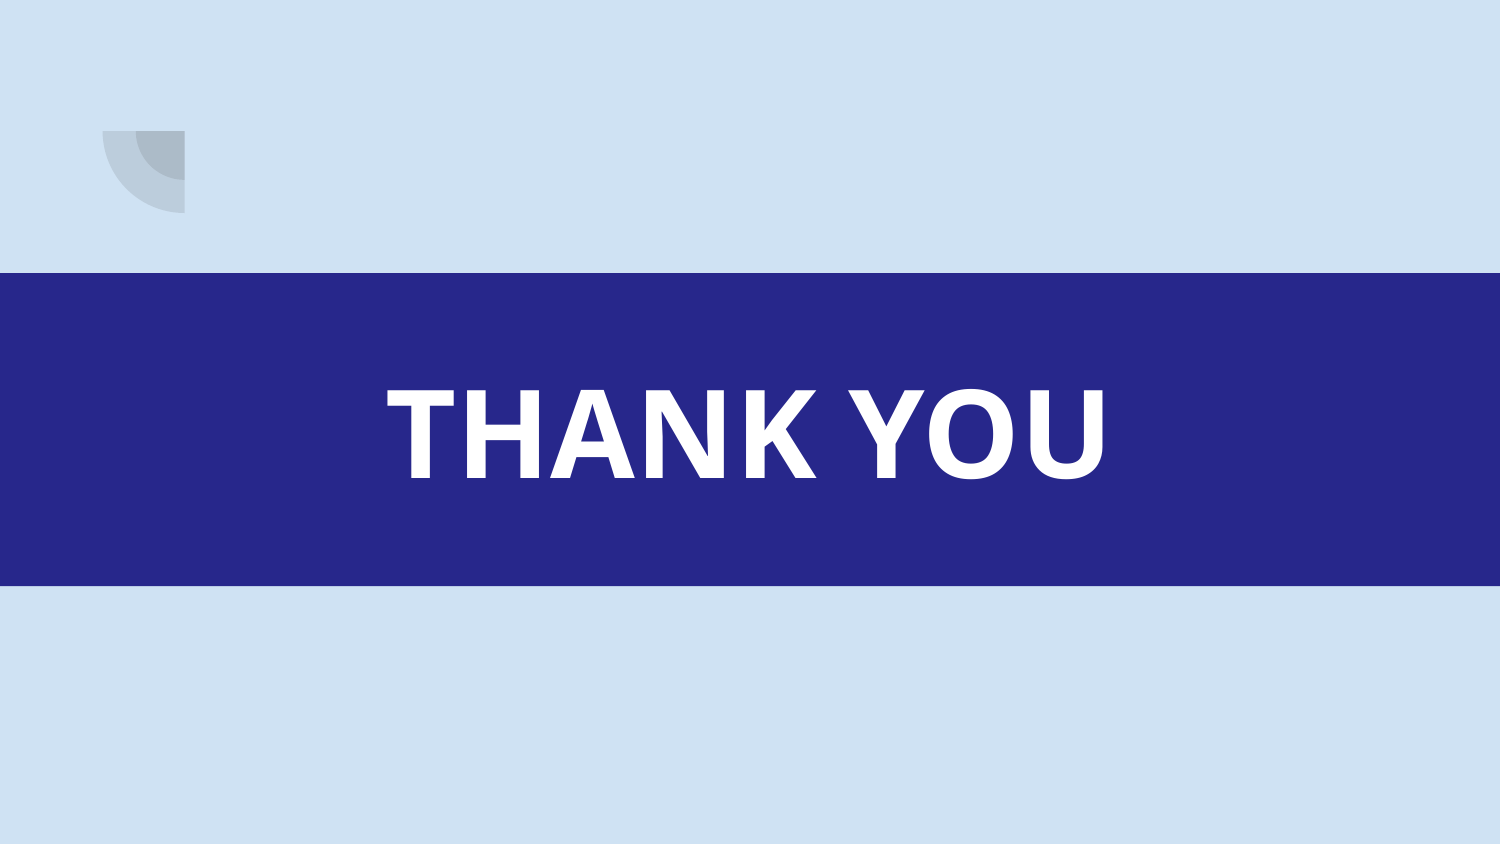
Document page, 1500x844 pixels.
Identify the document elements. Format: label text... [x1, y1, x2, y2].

title THANK YOU [0, 273, 1500, 587]
